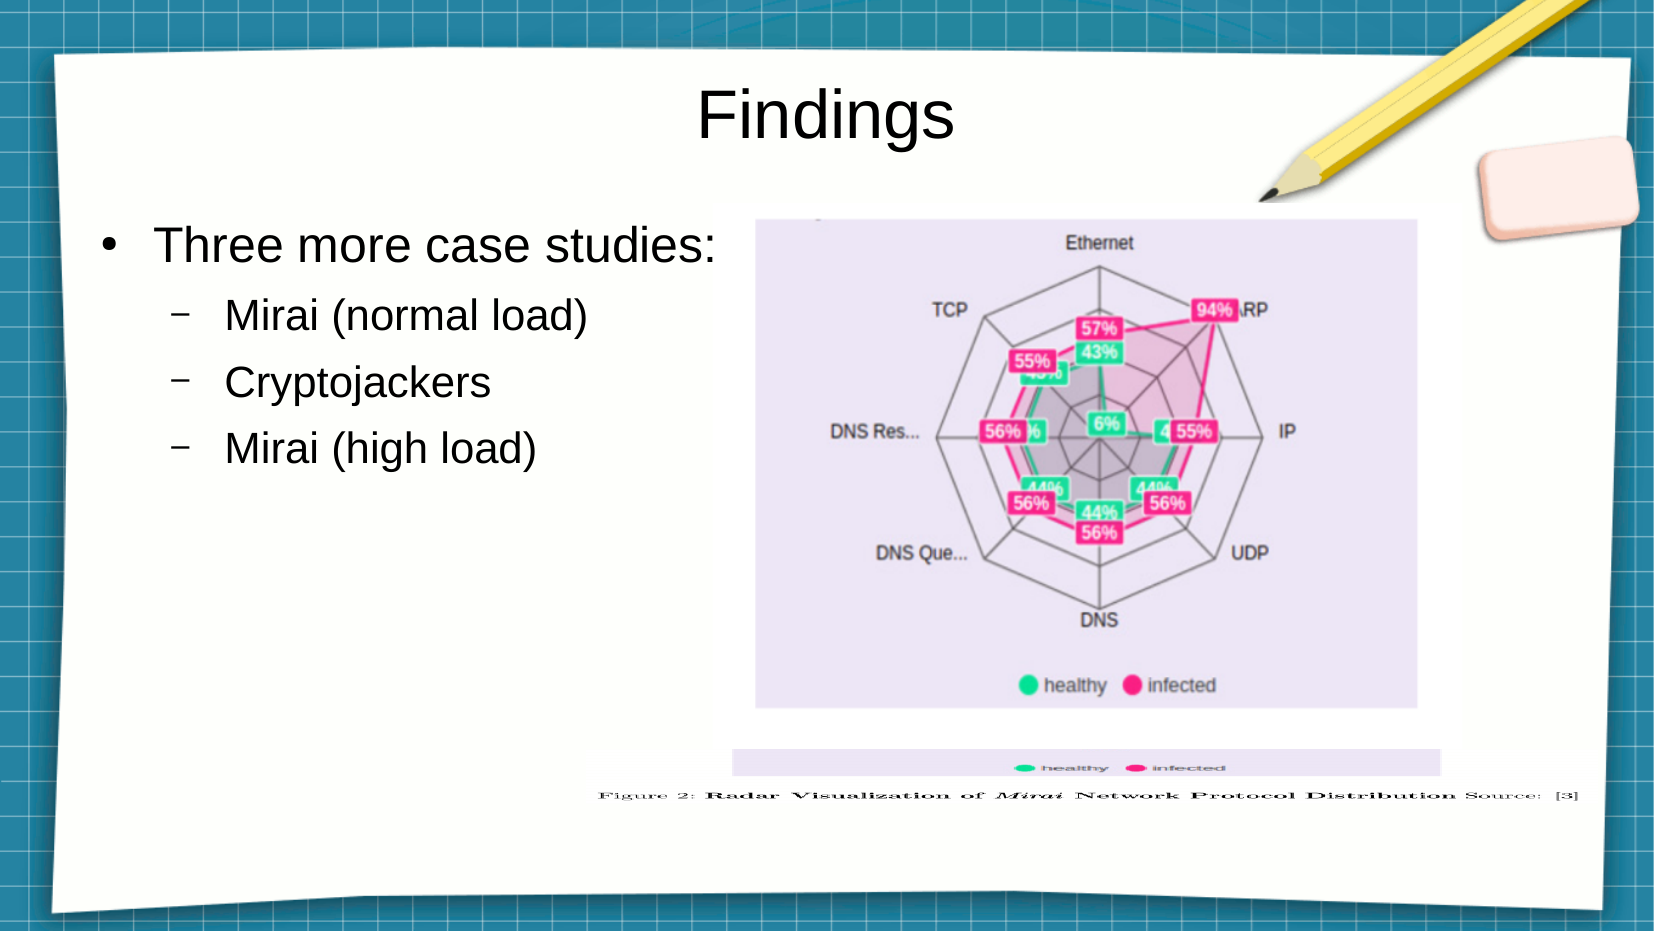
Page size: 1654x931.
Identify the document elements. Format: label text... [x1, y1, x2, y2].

title Findings [82, 37, 1571, 193]
picture [0, 0, 1654, 931]
list Three more case studies: Mirai (normal load) Cryptojackers Mirai (high load) [82, 217, 751, 758]
